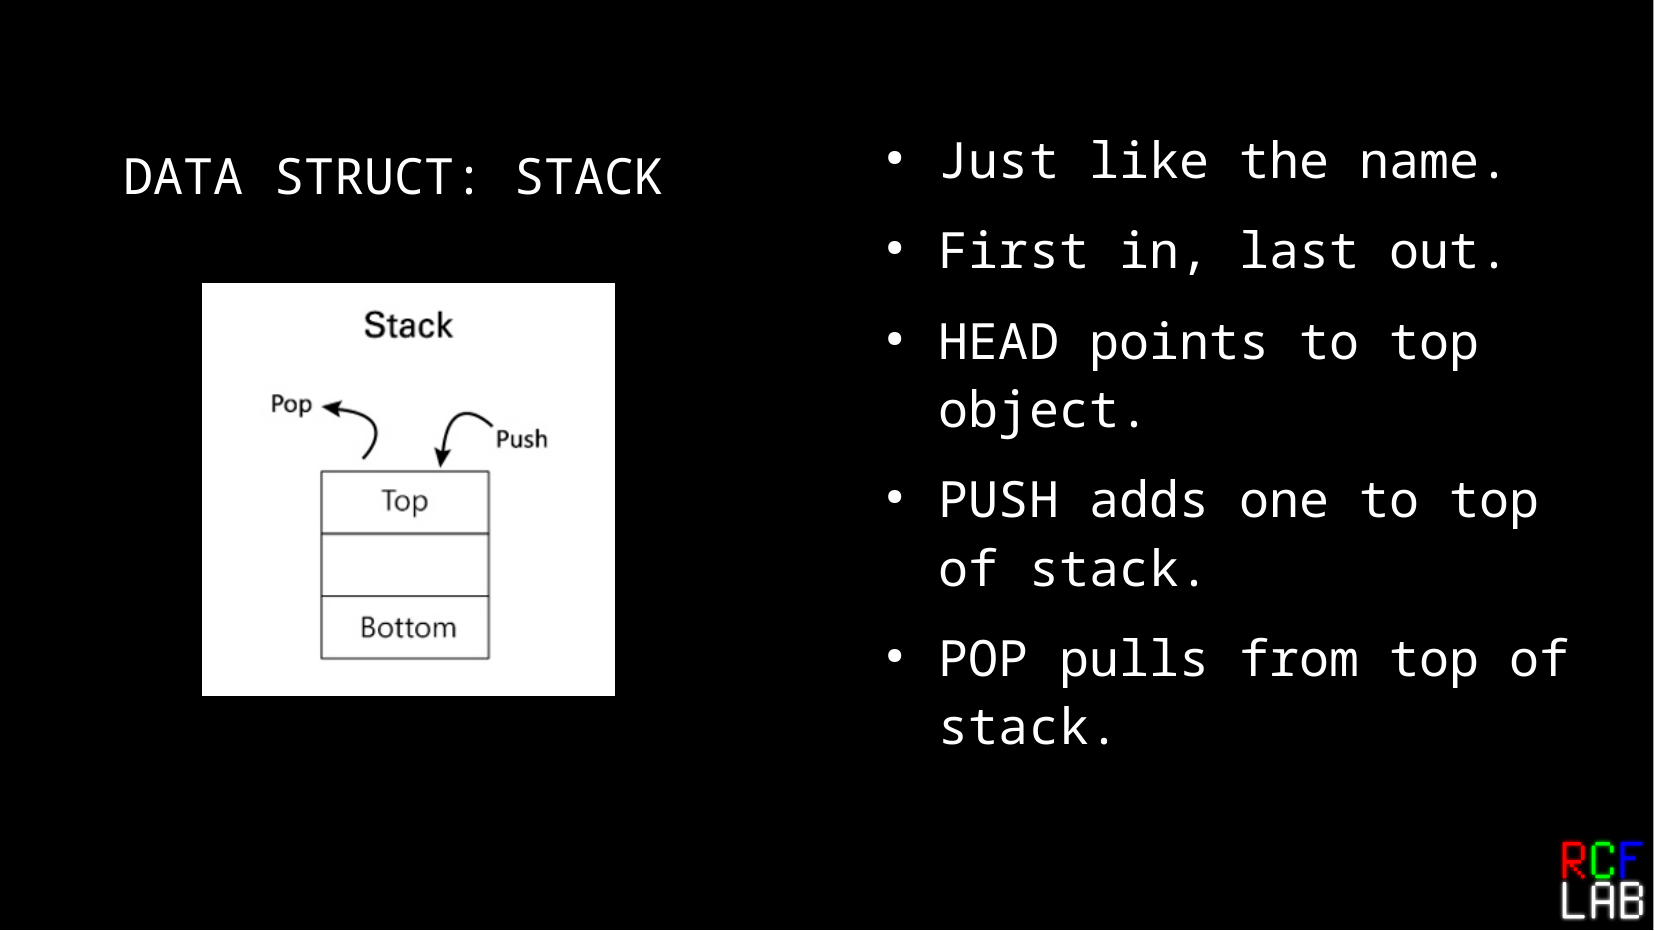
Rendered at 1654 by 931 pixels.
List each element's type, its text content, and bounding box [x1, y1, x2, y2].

picture [202, 283, 615, 696]
picture [1559, 838, 1646, 922]
list DATA STRUCT: STACK [124, 125, 839, 225]
list Just like the name. First in, last out. HEAD points to top object. PUSH adds one to top of stack. POP pulls from top of stack. [868, 124, 1583, 804]
